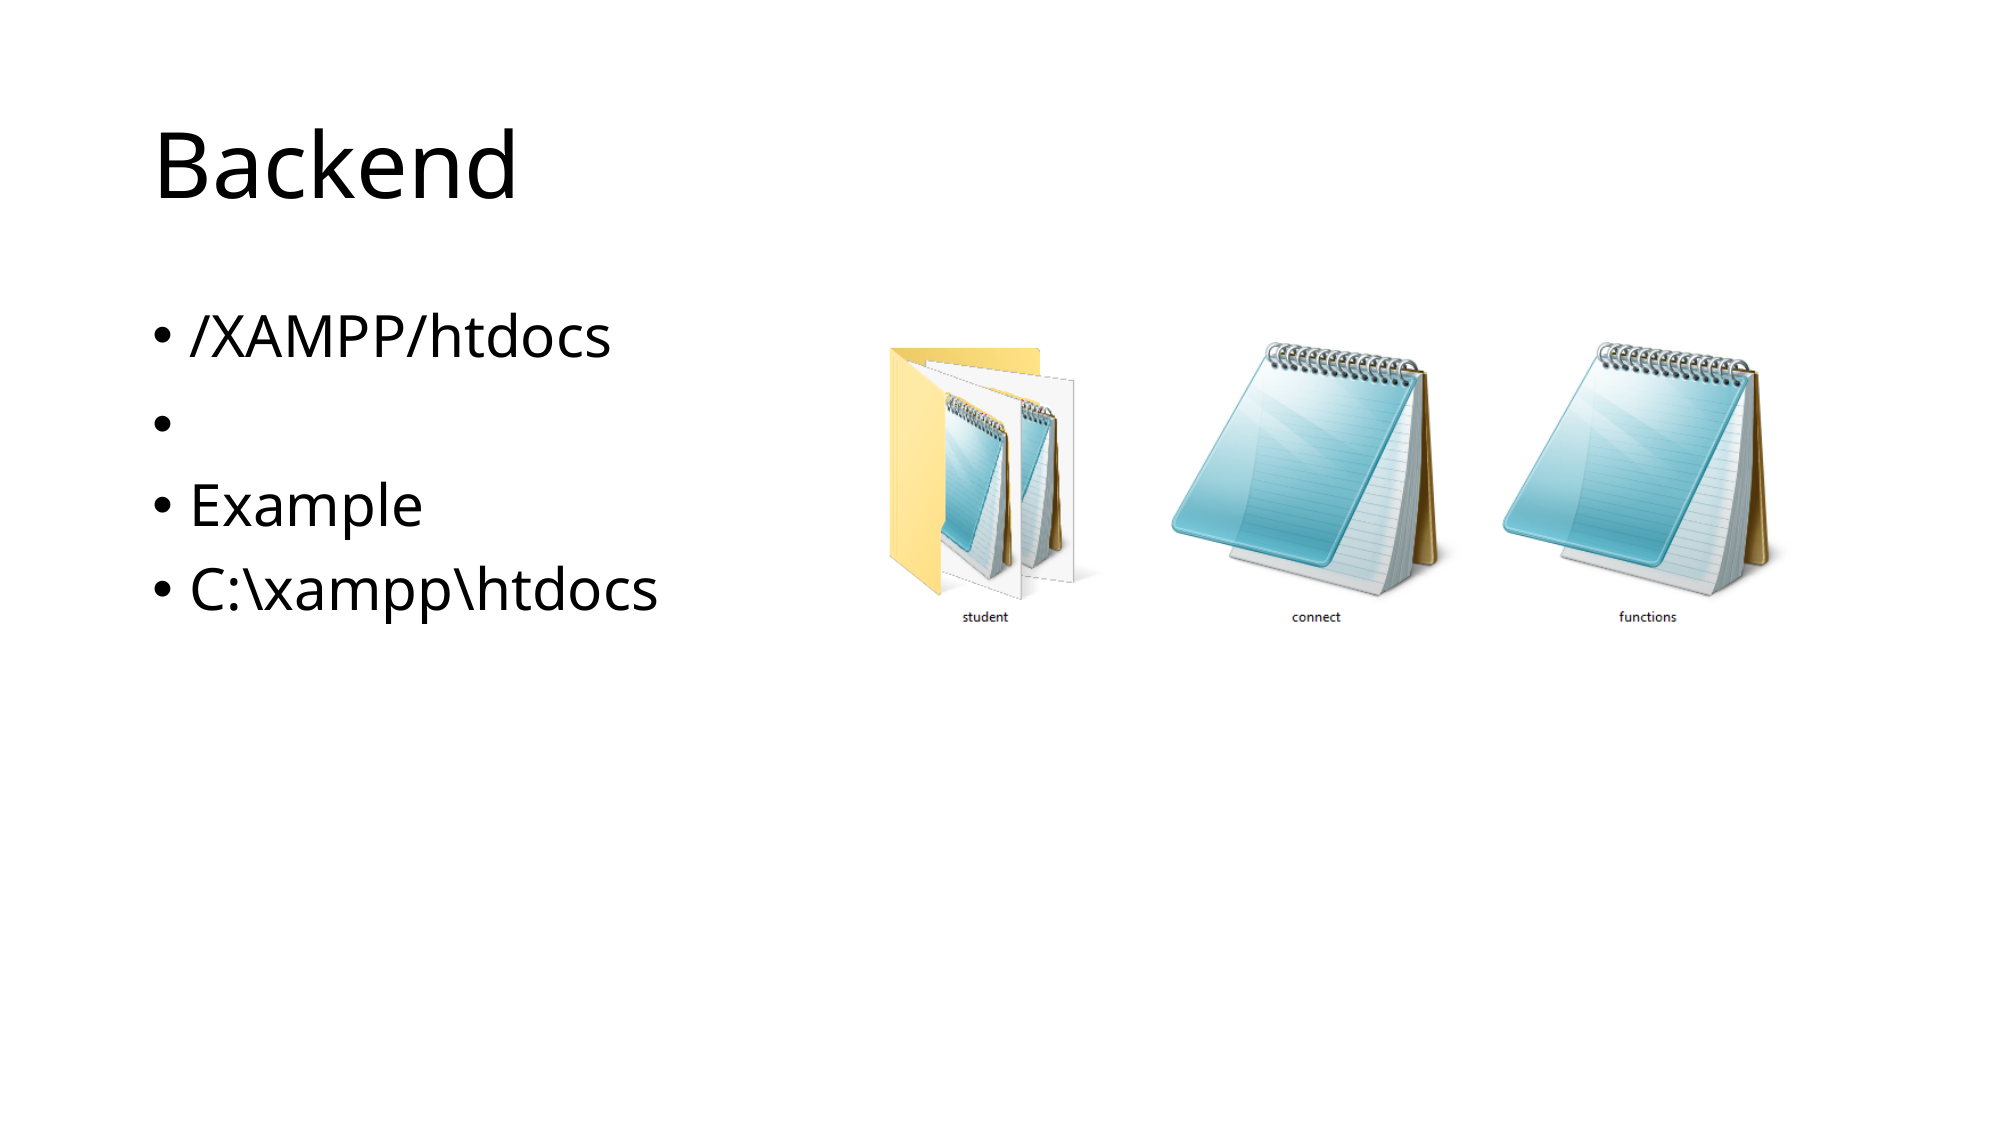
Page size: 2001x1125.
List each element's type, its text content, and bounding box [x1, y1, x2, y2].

list /XAMPP/htdocs Example C:\xampp\htdocs [137, 299, 1863, 1014]
picture [867, 324, 1894, 754]
title Backend [137, 59, 1863, 278]
